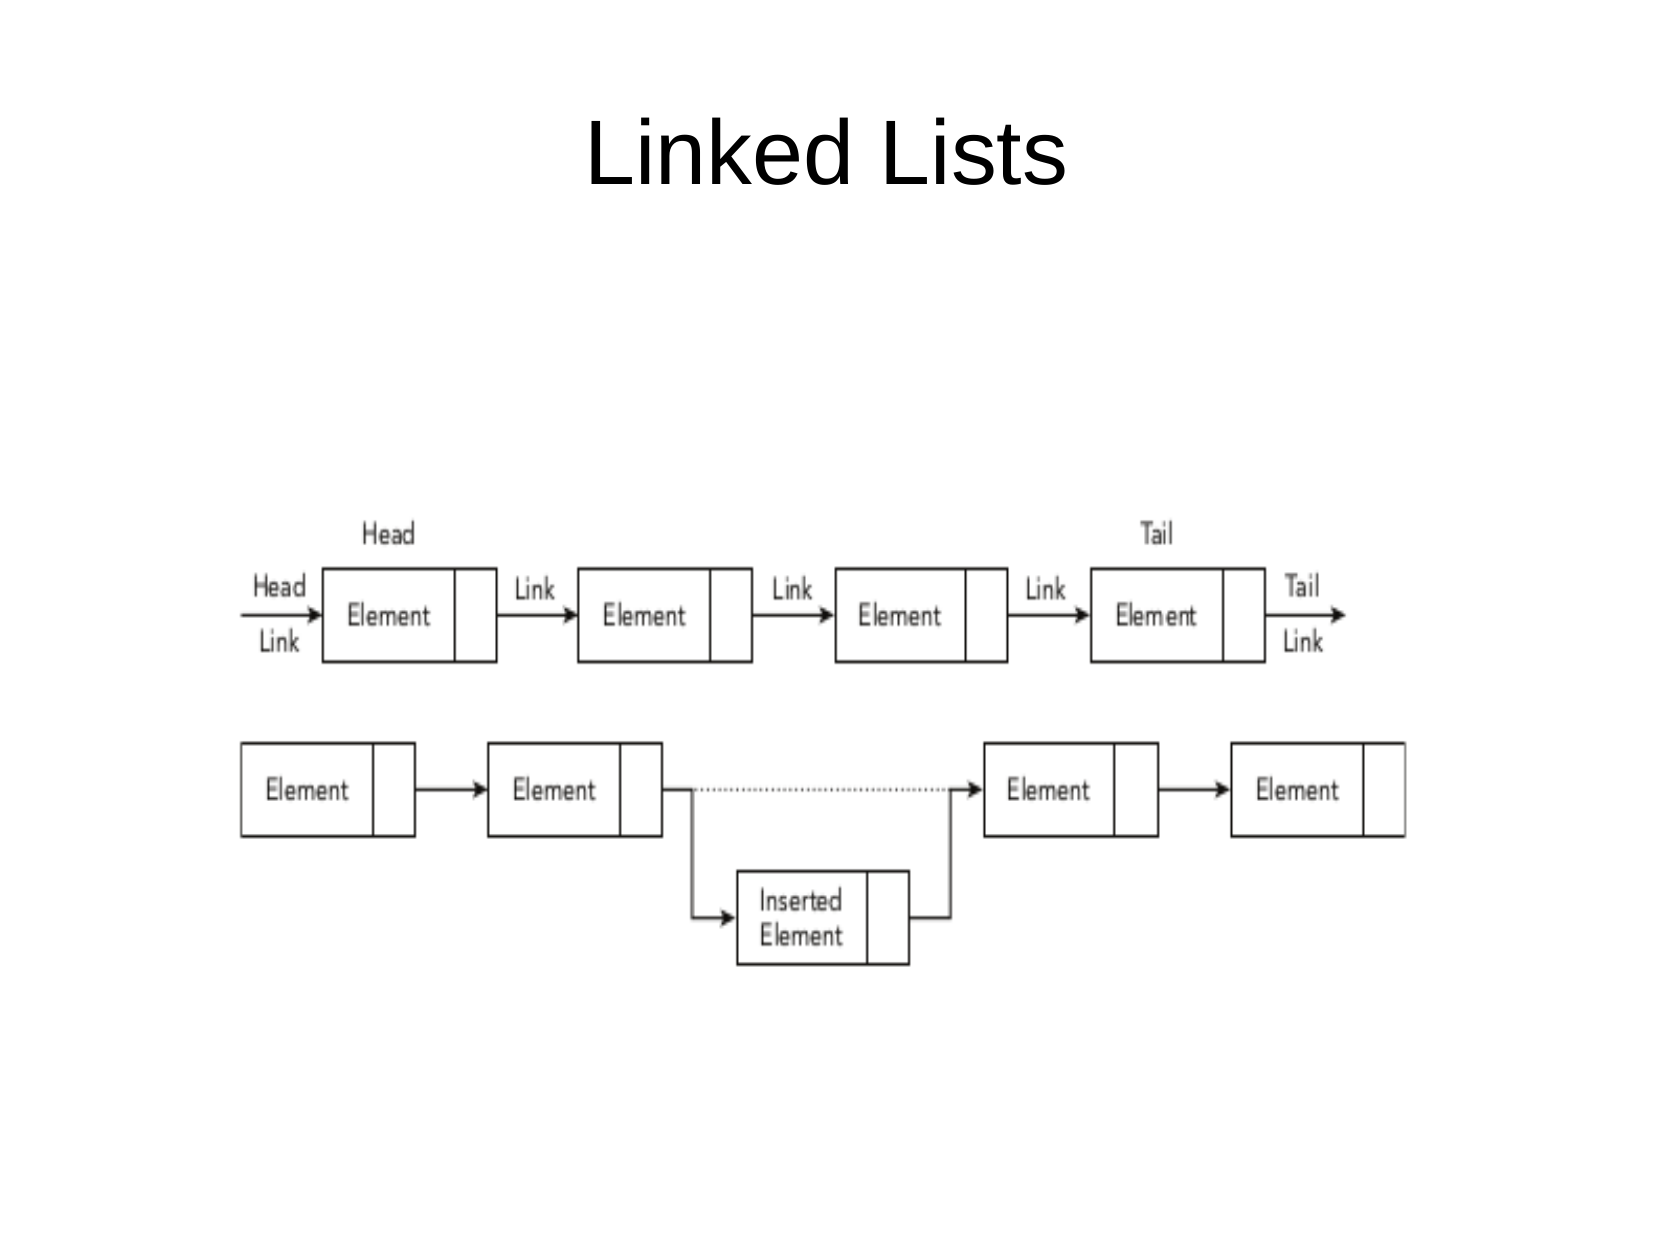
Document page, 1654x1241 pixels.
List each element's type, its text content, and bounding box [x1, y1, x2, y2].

title Linked Lists [82, 49, 1571, 257]
picture [203, 484, 1545, 991]
